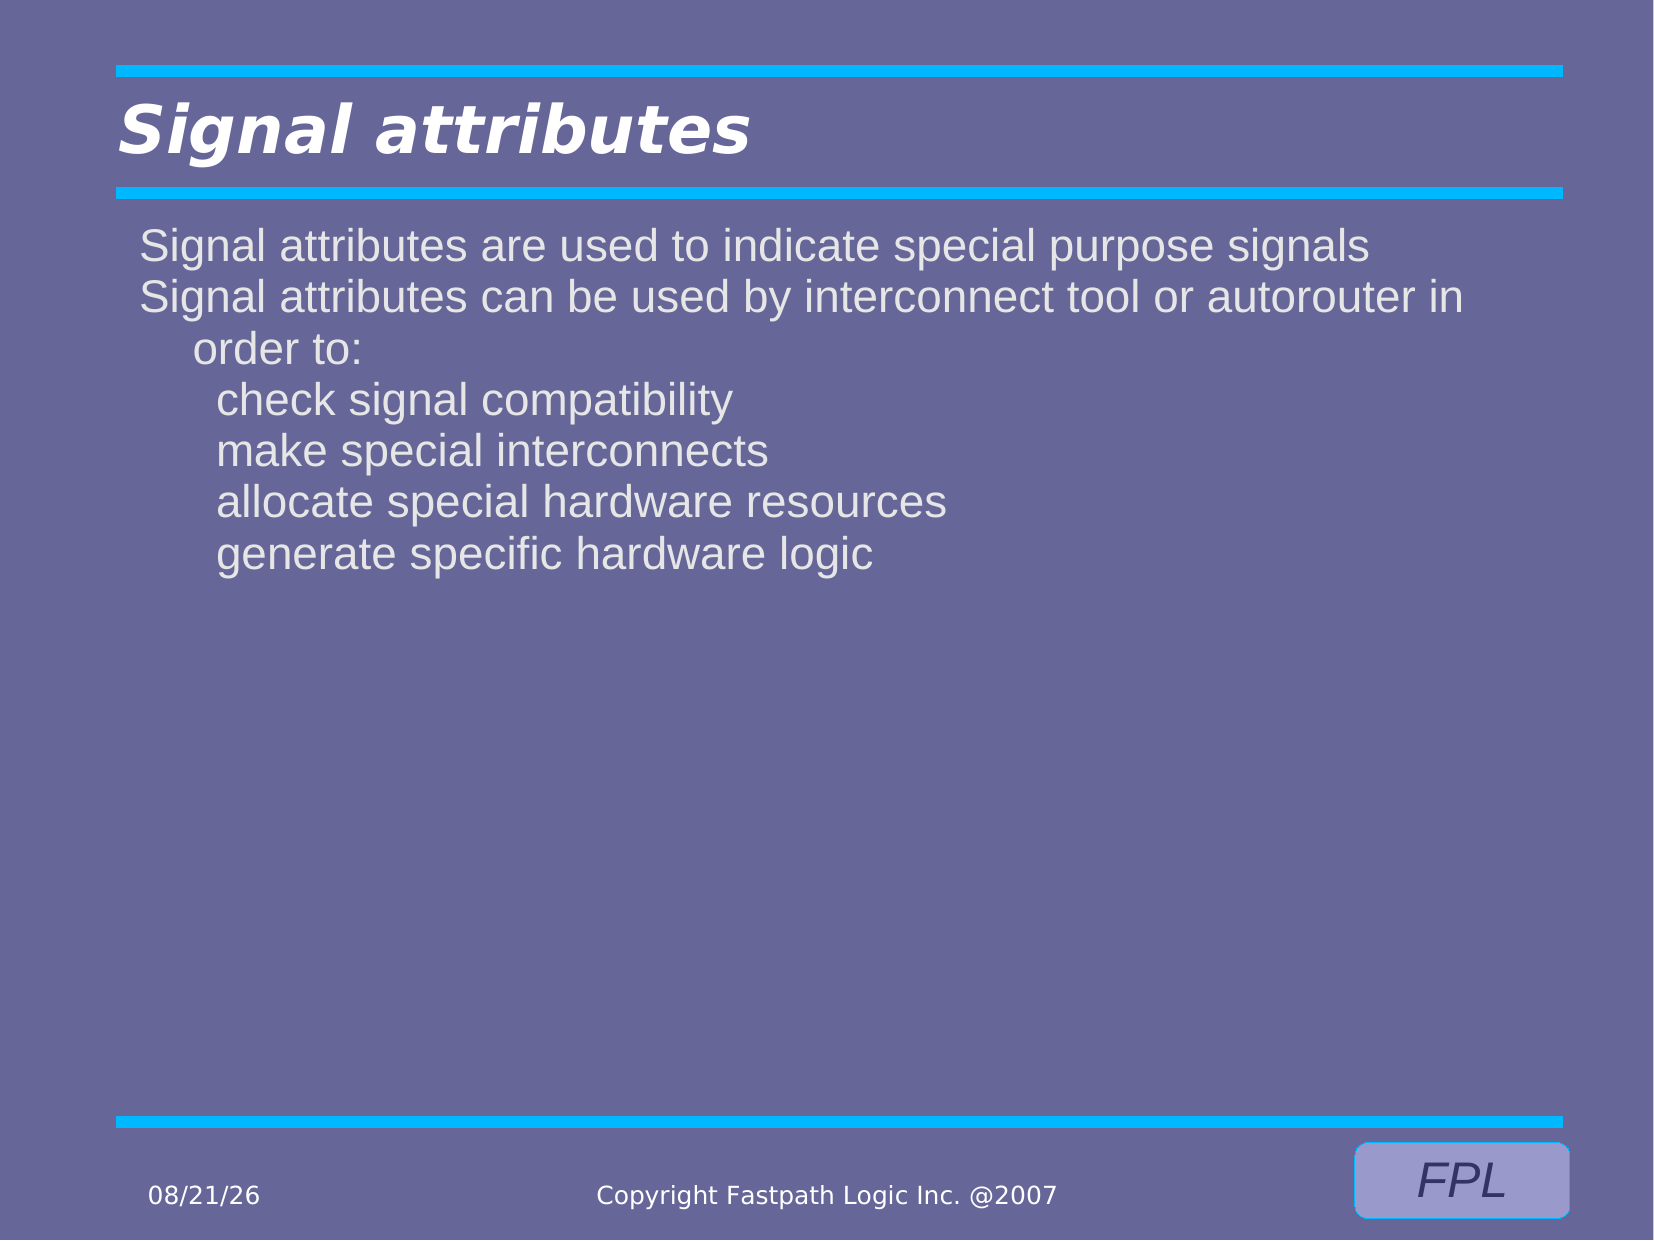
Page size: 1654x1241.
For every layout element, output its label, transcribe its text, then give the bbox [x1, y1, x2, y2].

list Signal attributes are used to indicate special purpose signals Signal attributes can be used by interconnect tool or autorouter in order to: check signal compatibility make special interconnects allocate special hardware resources generate specific hardware logic [121, 220, 1561, 1133]
title Signal attributes [118, 41, 1531, 219]
